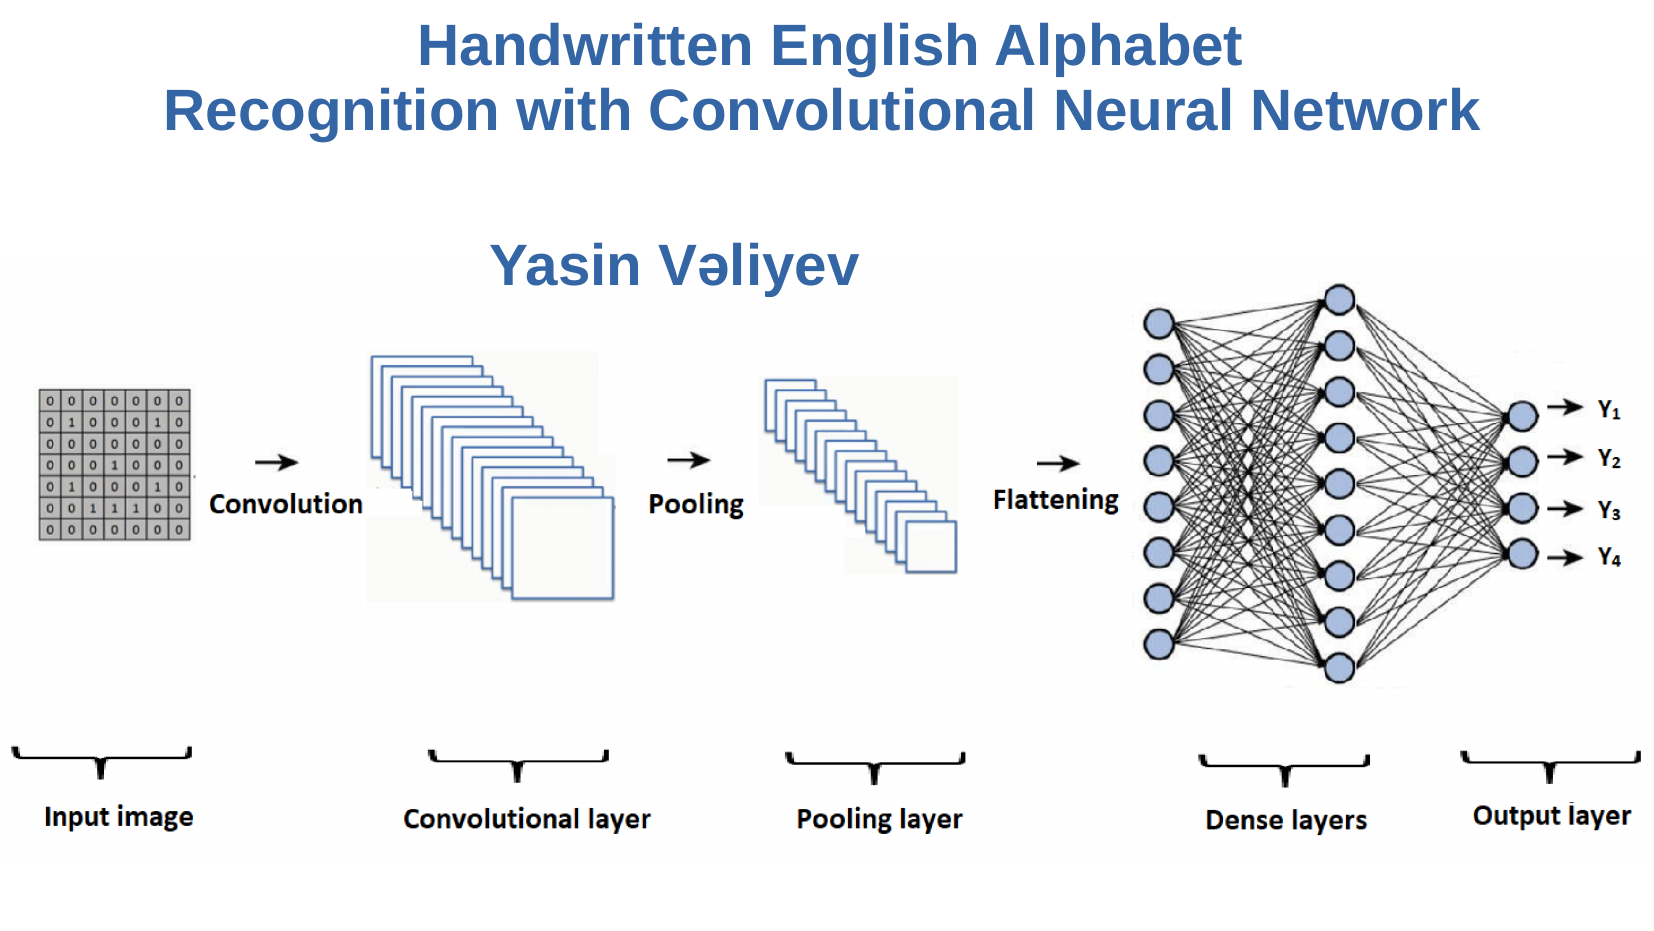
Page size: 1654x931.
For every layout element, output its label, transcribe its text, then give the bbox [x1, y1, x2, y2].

text_box Yasin Vəliyev [225, 225, 1126, 305]
picture [0, 256, 1654, 863]
title Handwritten English Alphabet Recognition with Convolutional Neural Network [86, 0, 1576, 156]
